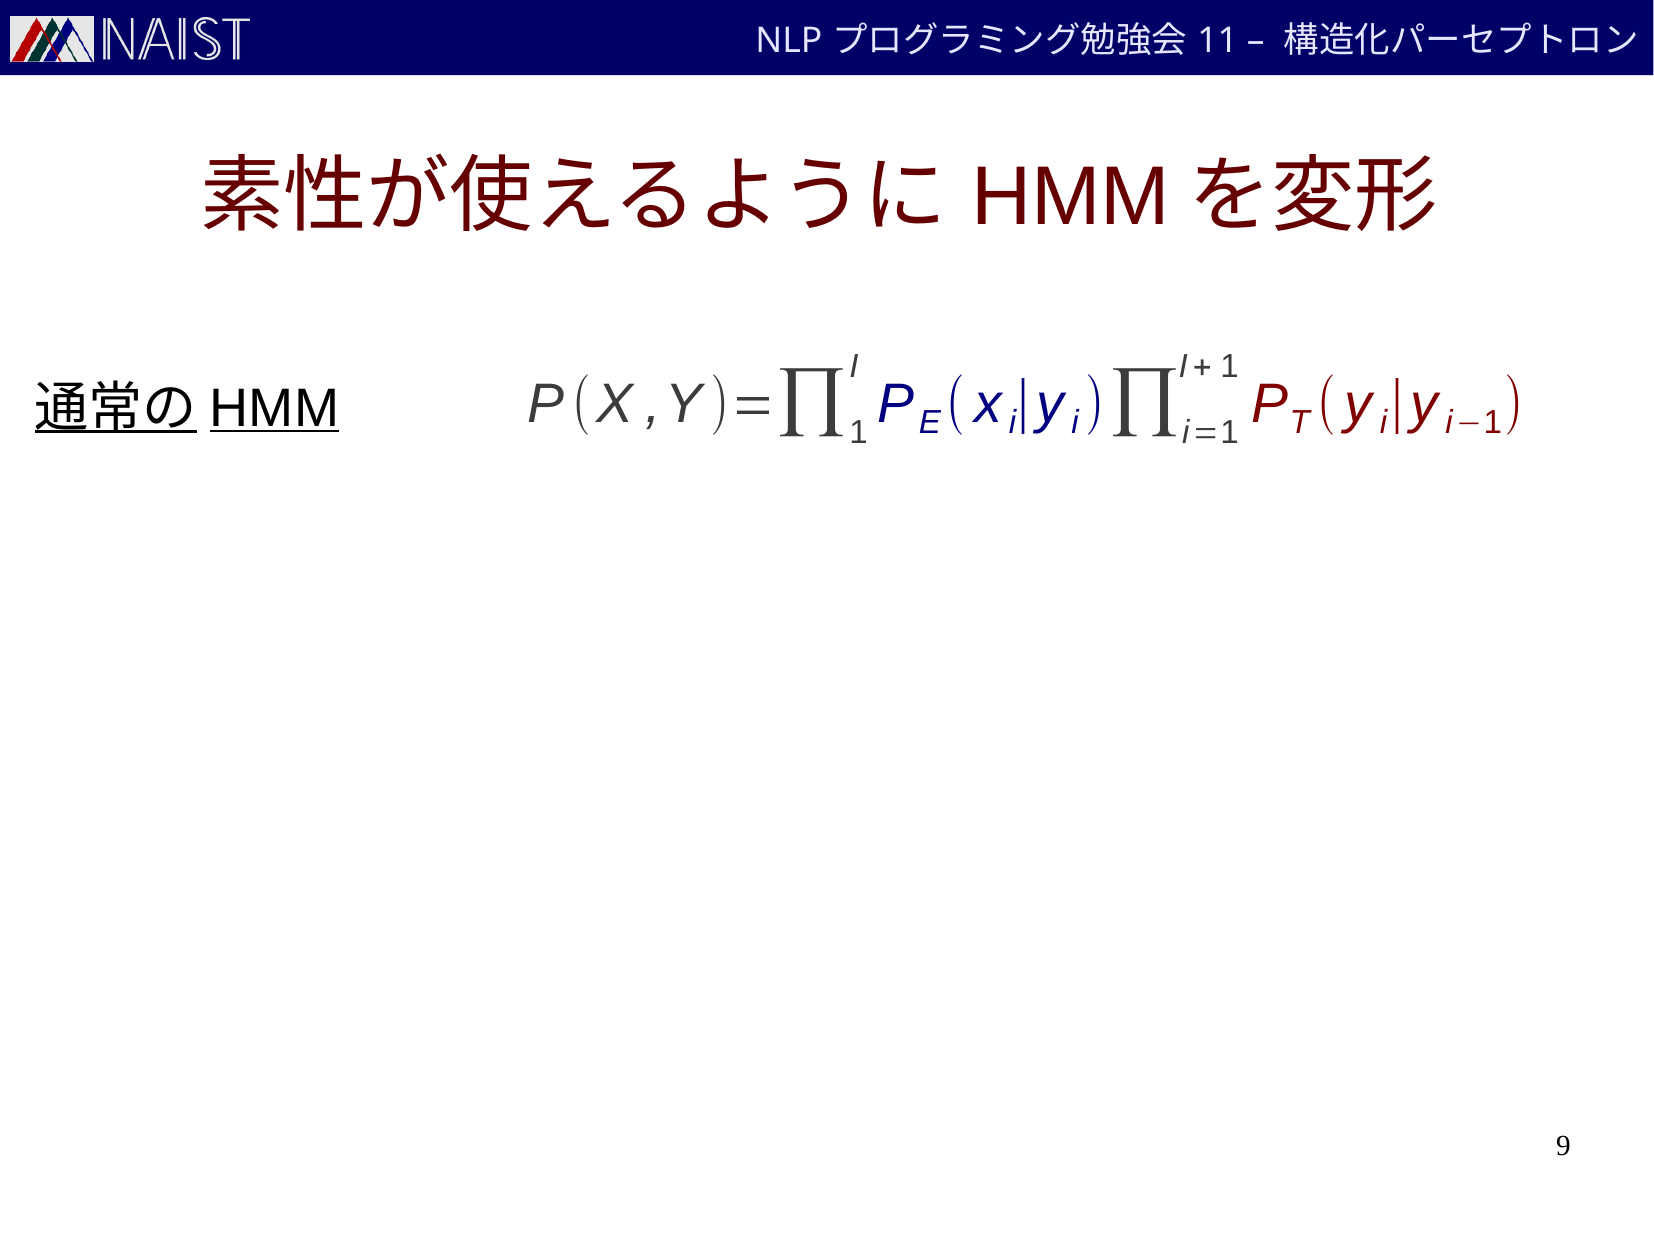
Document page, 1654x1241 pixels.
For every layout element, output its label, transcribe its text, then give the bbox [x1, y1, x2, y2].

picture [102, 17, 251, 60]
chart [513, 346, 1538, 452]
text_box 通常のHMM [19, 369, 354, 447]
title 素性が使えるようにHMMを変形 [75, 100, 1564, 277]
picture [10, 16, 94, 62]
